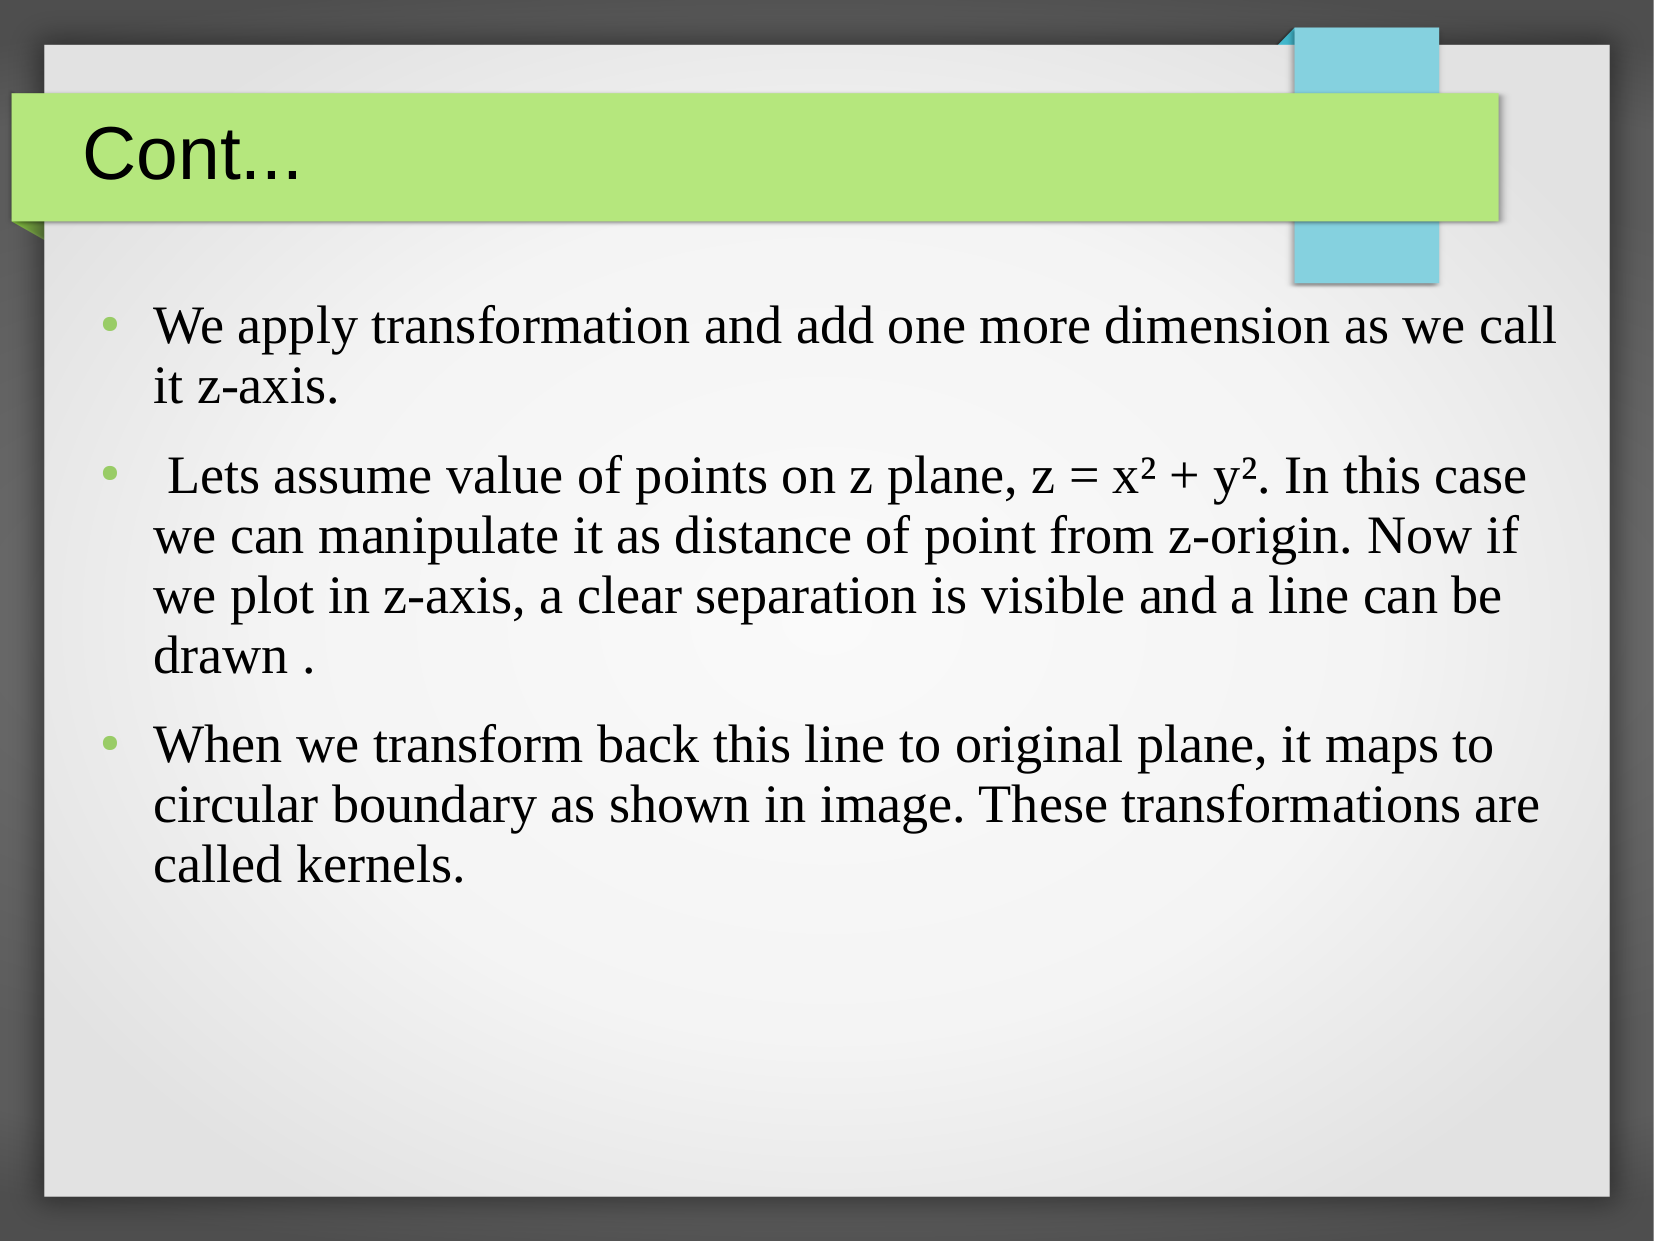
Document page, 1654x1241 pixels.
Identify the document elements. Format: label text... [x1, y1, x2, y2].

title Cont... [82, 94, 1264, 213]
picture [0, 0, 1654, 1241]
list We apply transformation and add one more dimension as we call it z-axis. Lets assume value of points on z plane, z = x² + y². In this case we can manipulate it as distance of point from z-origin. Now if we plot in z-axis, a clear separation is visible and a line can be drawn . When we transform back this line to original plane, it maps to circular boundary as shown in image. These transformations are called kernels. [82, 295, 1571, 1015]
